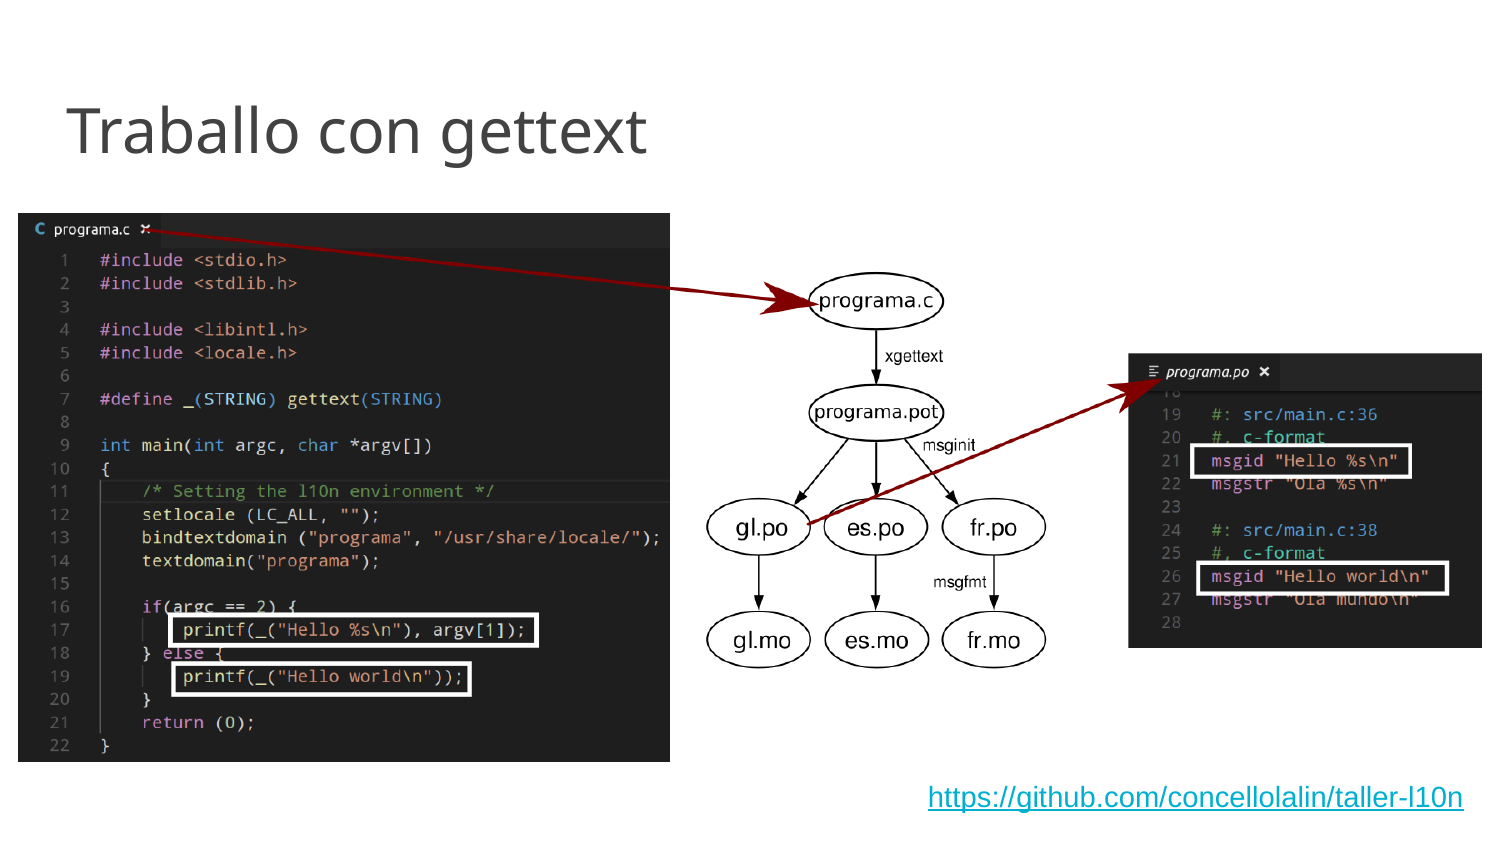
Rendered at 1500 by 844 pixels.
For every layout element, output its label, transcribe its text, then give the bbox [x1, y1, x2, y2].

title Traballo con gettext [51, 61, 1449, 182]
text_box https://github.com/concellolalin/taller-l10n [312, 763, 1488, 819]
picture [0, 206, 1500, 768]
